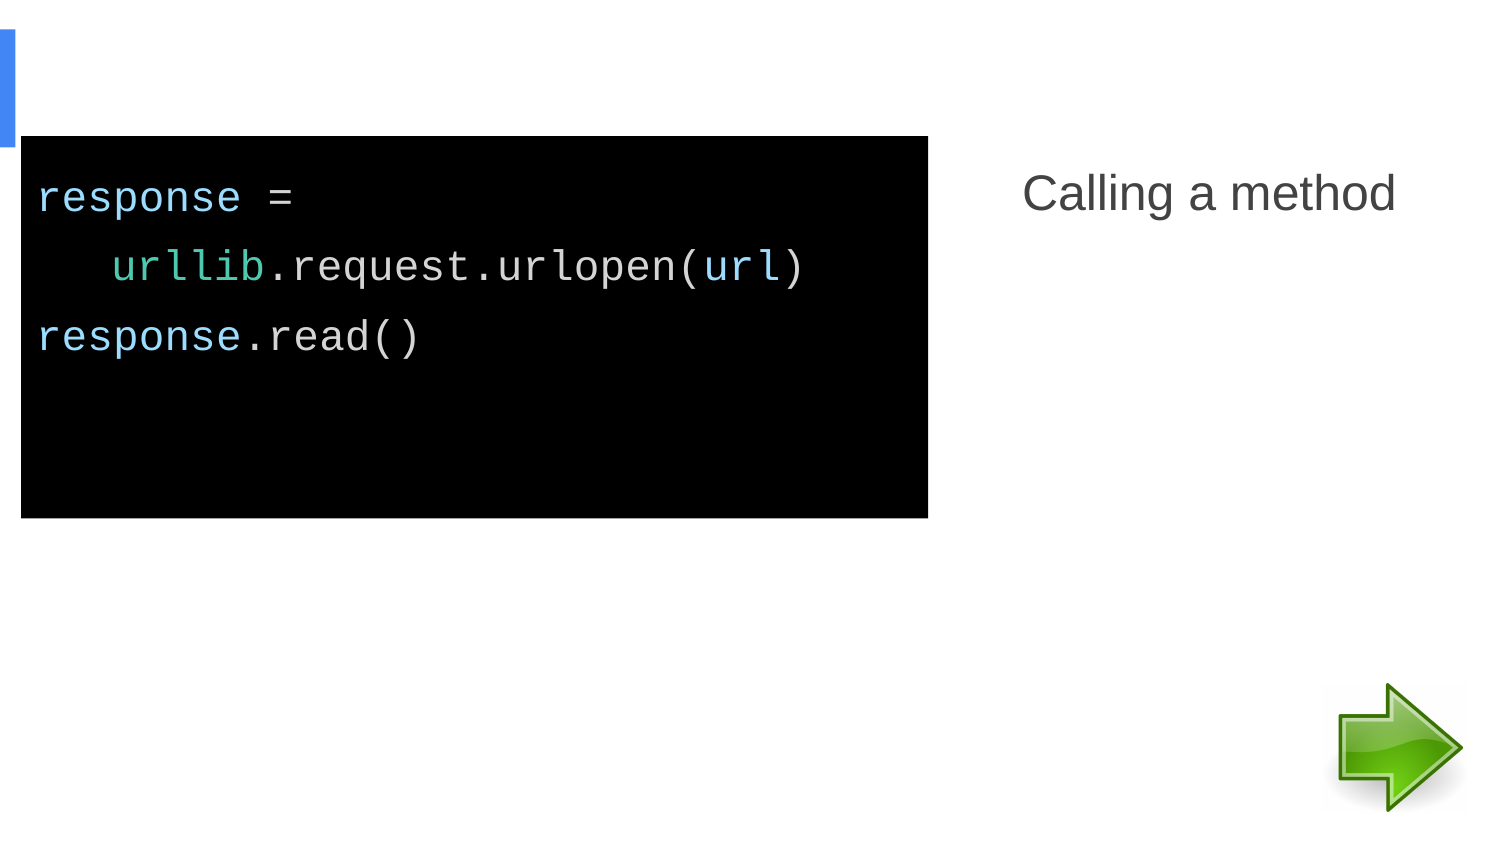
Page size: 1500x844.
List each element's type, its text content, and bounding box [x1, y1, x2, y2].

picture [1322, 683, 1468, 813]
text_box response = urllib.request.urlopen(url) response.read() [21, 136, 929, 519]
list Calling a method [930, 115, 1489, 620]
